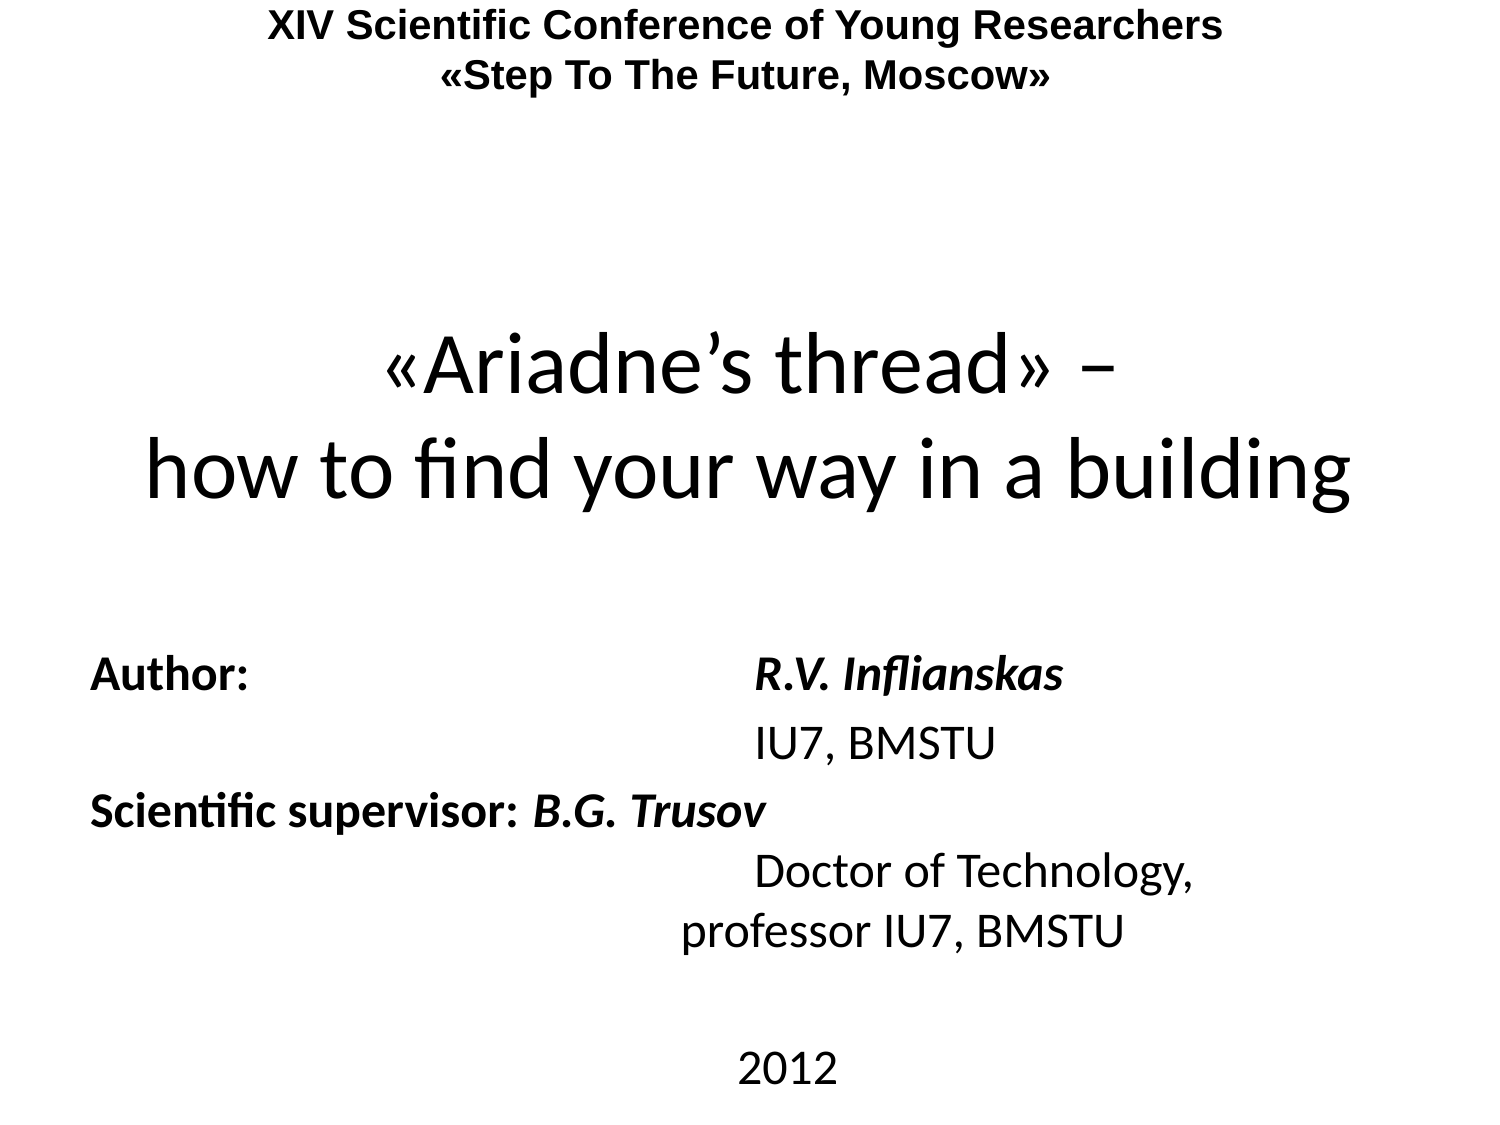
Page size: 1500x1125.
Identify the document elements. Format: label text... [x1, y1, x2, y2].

subtitle Author: R.V. Inflianskas IU7, BMSTU Scientific supervisor: B.G. Trusov Doctor of Technology, professor IU7, BMSTU 2012 [0, 633, 1500, 1125]
text_box XIV Scientific Conference of Young Researchers «Step To The Future, Moscow» [252, 0, 1239, 106]
title «Ariadne’s thread» – how to find your way in a building [112, 290, 1388, 532]
